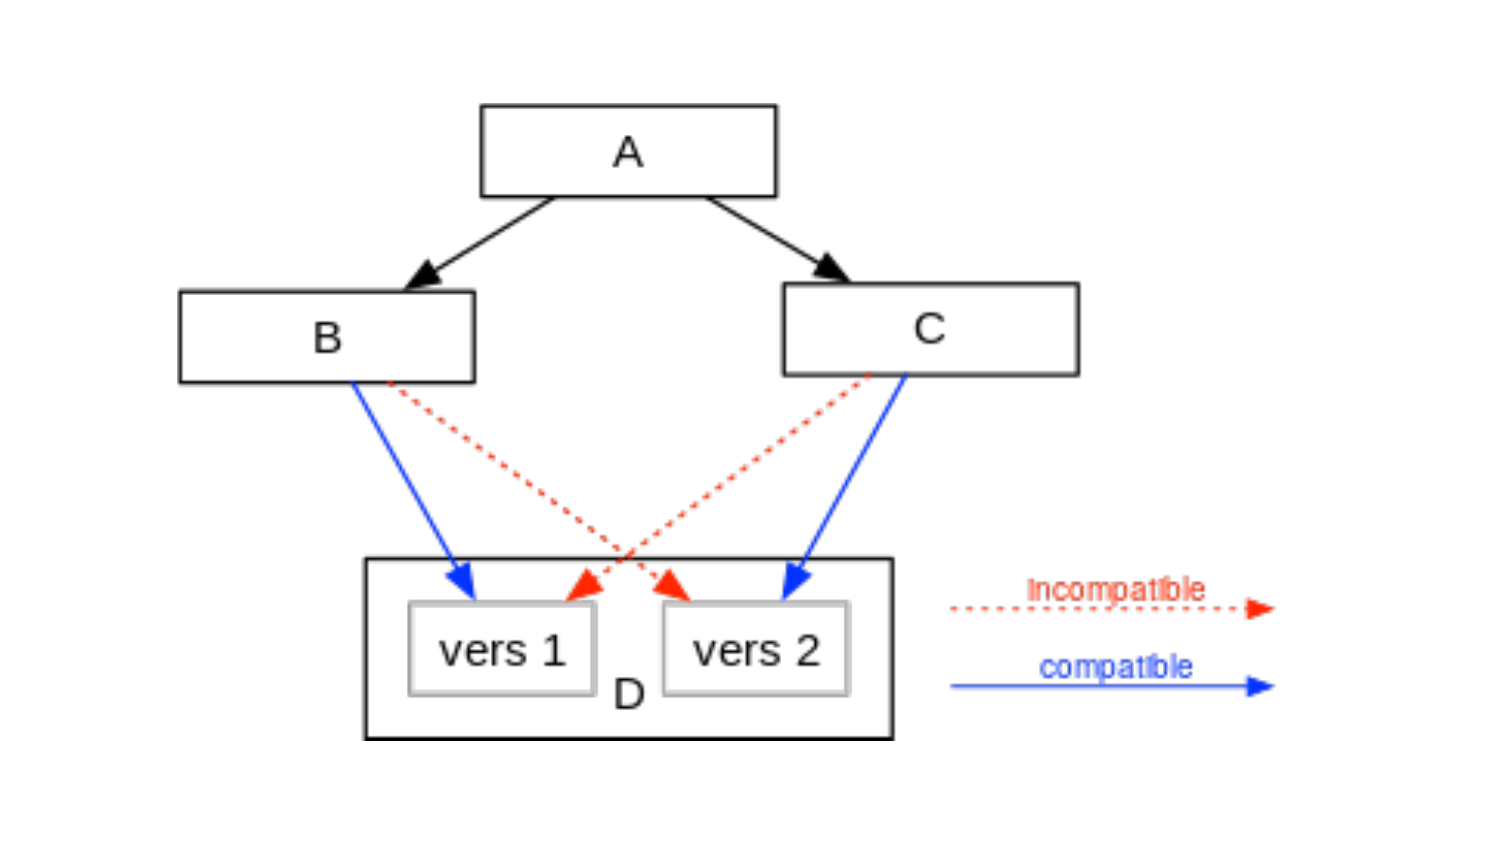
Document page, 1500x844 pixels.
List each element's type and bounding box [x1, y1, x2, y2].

picture [177, 103, 1323, 741]
